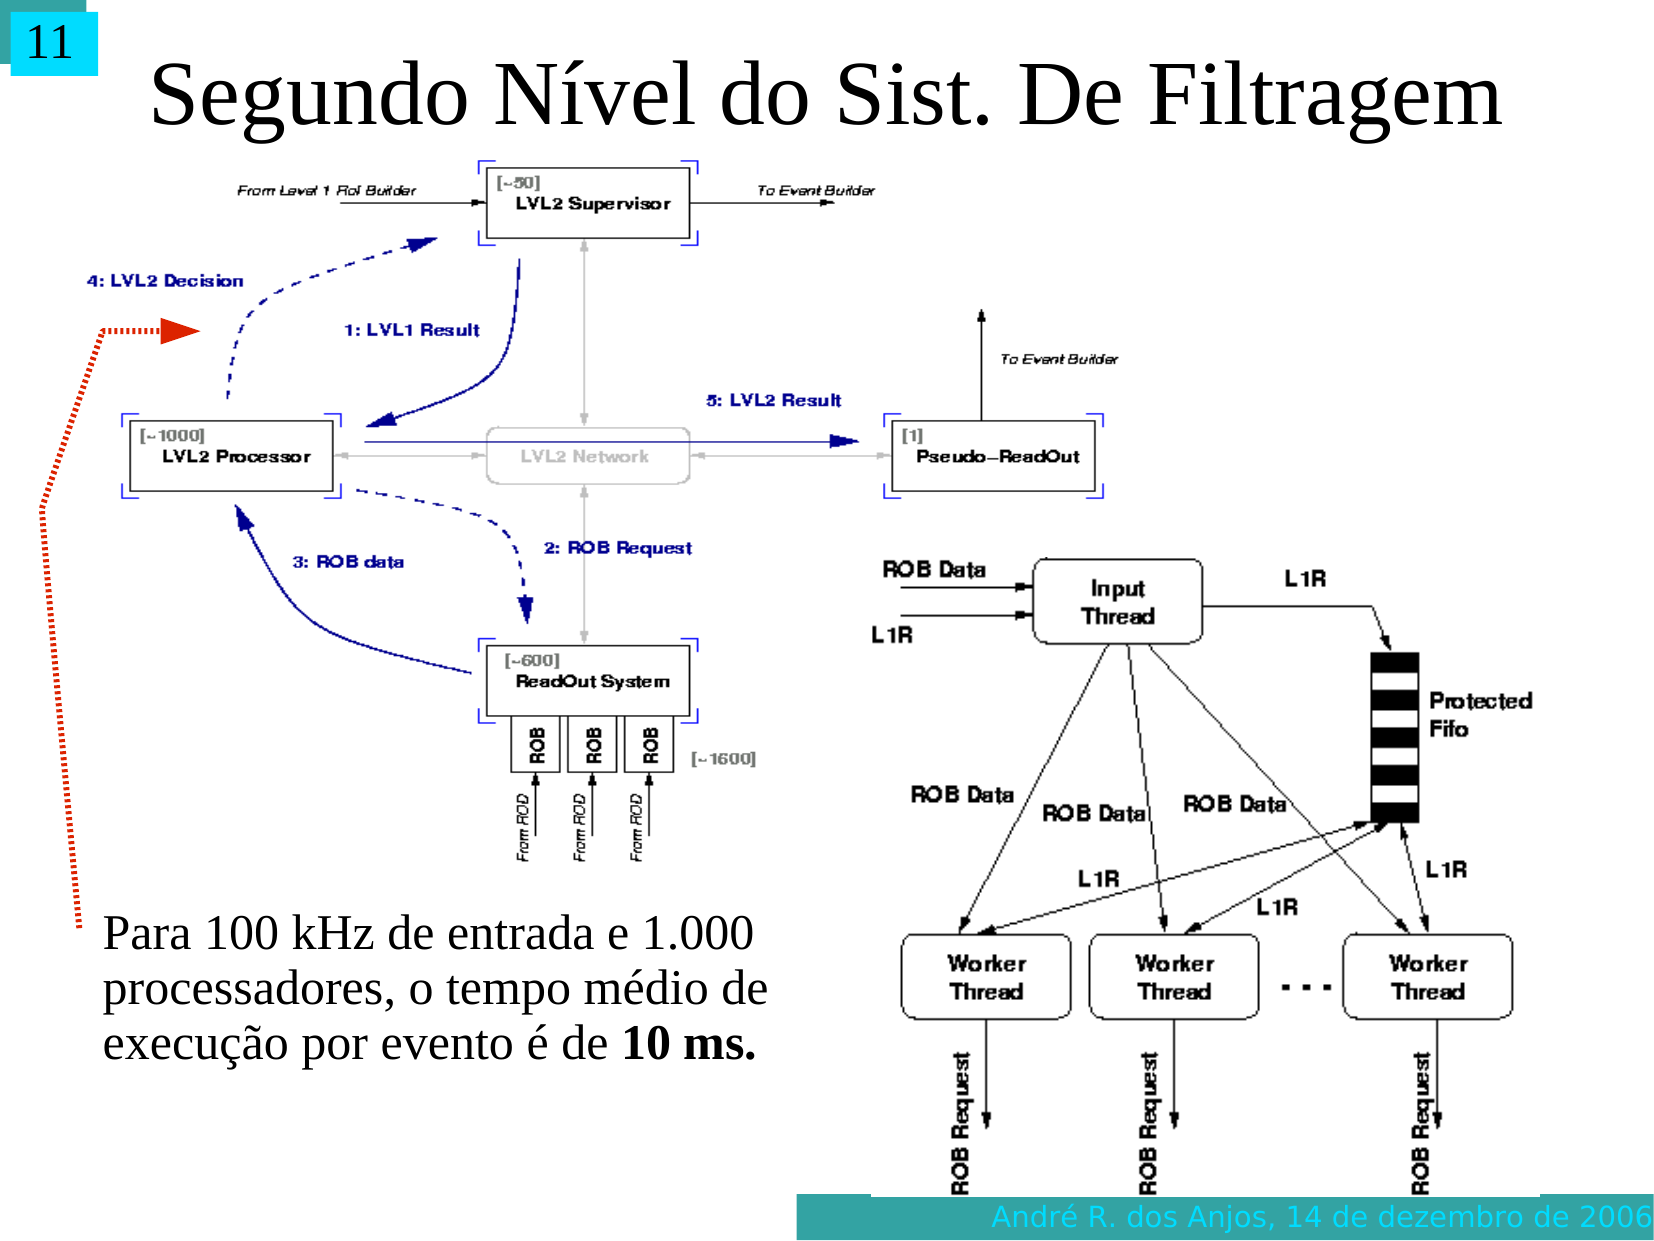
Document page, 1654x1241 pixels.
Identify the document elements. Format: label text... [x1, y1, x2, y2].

text_box Para 100 kHz de entrada e 1.000 processadores, o tempo médio de execução por evento é de 10 ms. [102, 904, 854, 1074]
title Segundo Nível do Sist. De Filtragem [121, 32, 1534, 154]
picture [81, 159, 1540, 1197]
